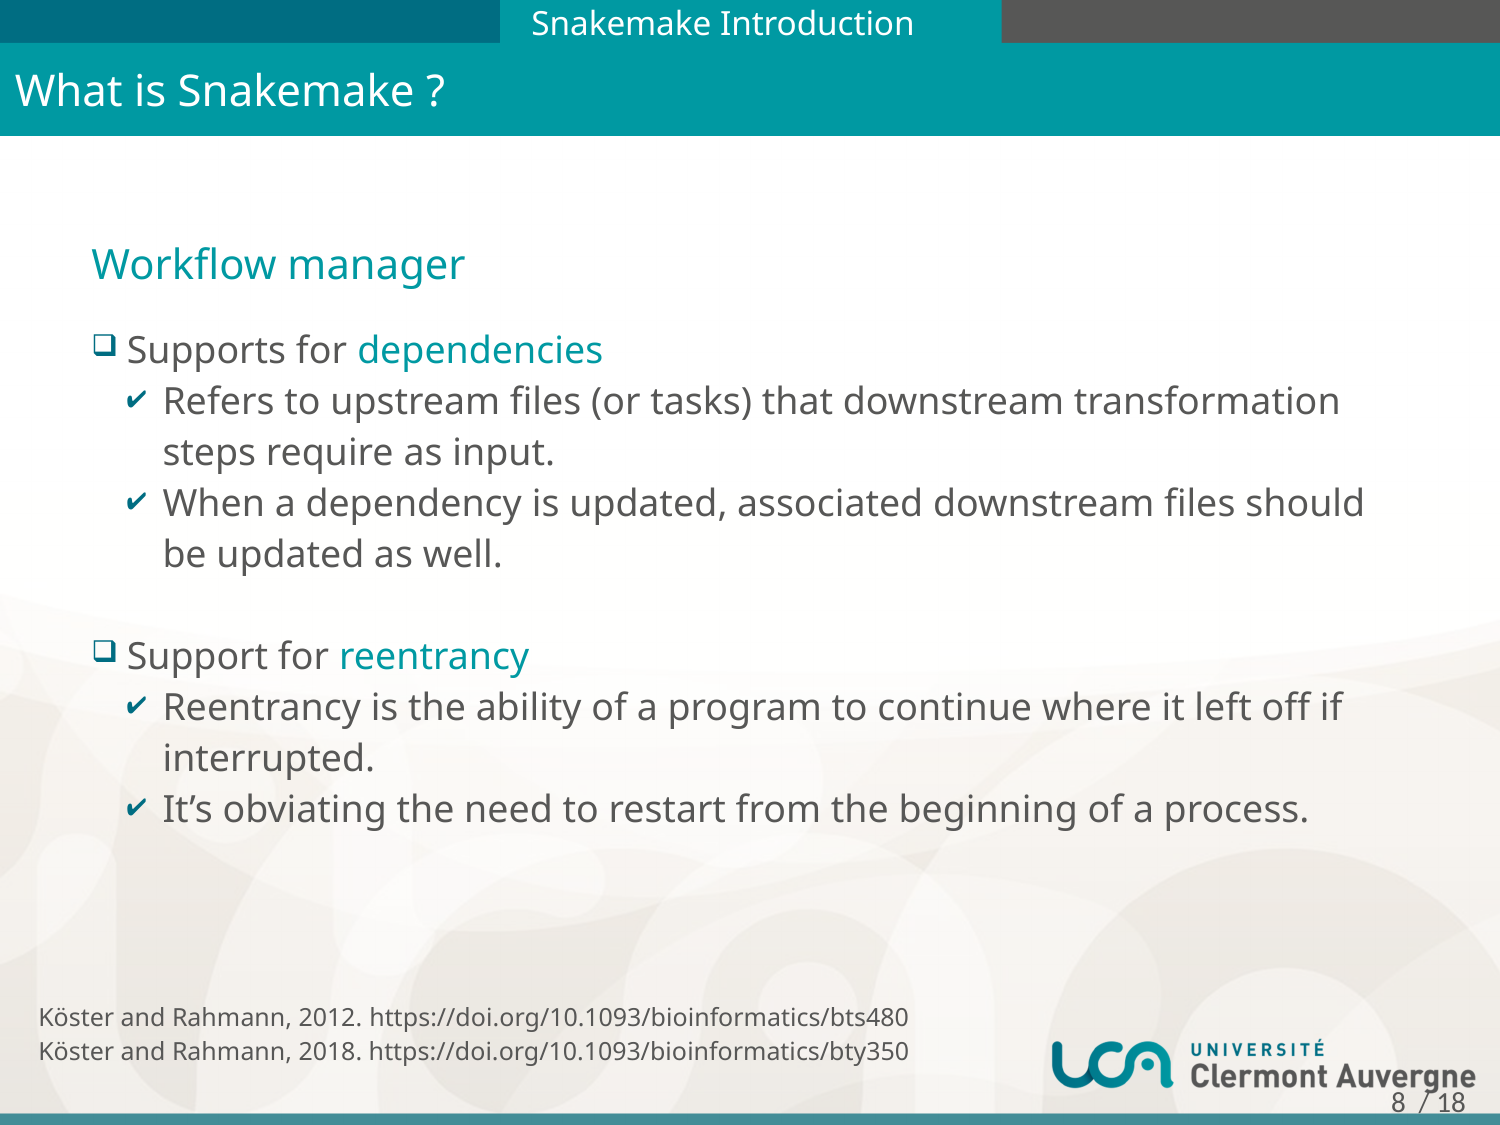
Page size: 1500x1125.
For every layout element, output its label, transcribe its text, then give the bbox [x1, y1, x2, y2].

text_box Workflow manager Supports for dependencies Refers to upstream files (or tasks) that downstream transformation steps require as input. When a dependency is updated, associated downstream files should be updated as well. Support for reentrancy Reentrancy is the ability of a program to continue where it left off if interrupted. It’s obviating the need to restart from the beginning of a process. [76, 213, 1424, 912]
text_box Köster and Rahmann, 2012. https://doi.org/10.1093/bioinformatics/bts480 Köster and Rahmann, 2018. https://doi.org/10.1093/bioinformatics/bty350 [23, 992, 1222, 1081]
picture [0, 136, 1500, 1125]
text_box What is Snakemake ? [0, 42, 1500, 136]
text_box Snakemake Introduction [0, 0, 1500, 42]
